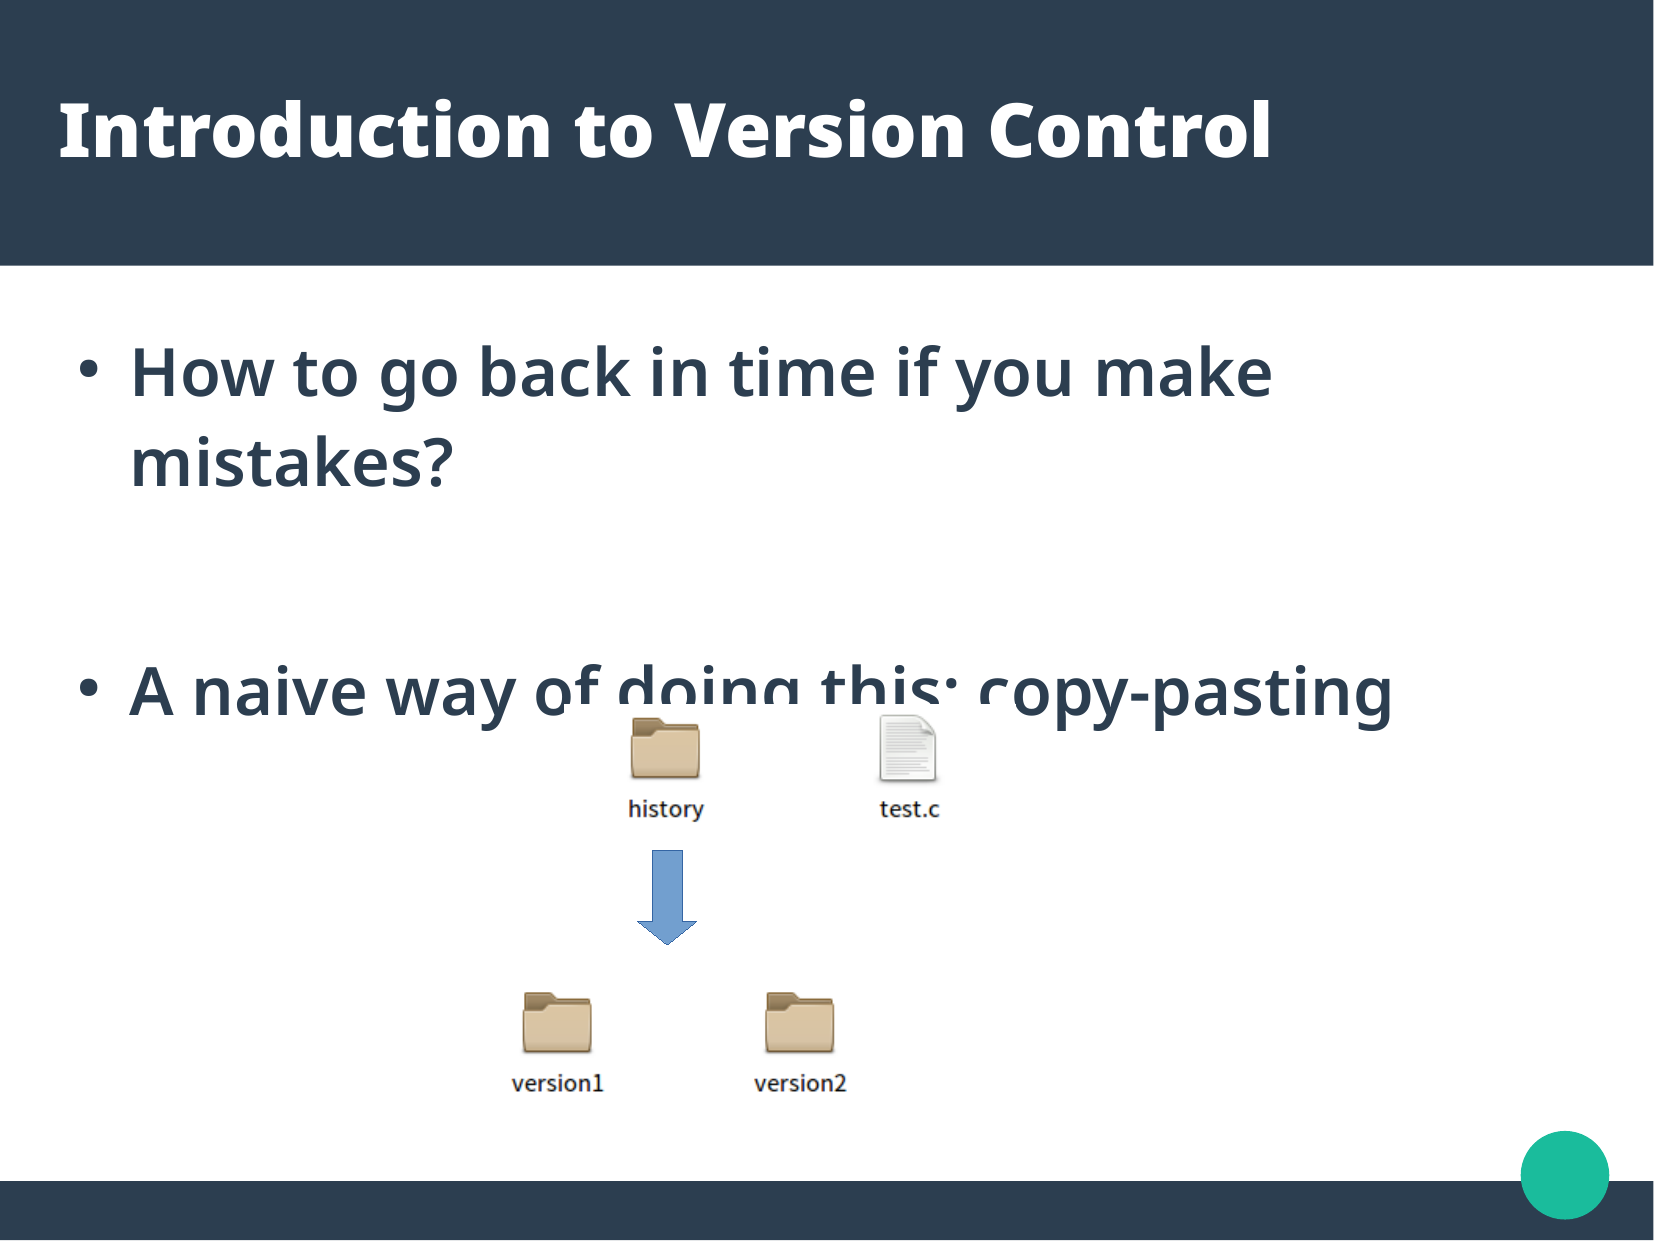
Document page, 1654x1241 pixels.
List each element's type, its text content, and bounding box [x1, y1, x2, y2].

picture [564, 704, 1016, 863]
text_box [637, 850, 697, 945]
picture [473, 980, 886, 1109]
list How to go back in time if you make mistakes? A naive way of doing this: copy-pasting [59, 324, 1595, 1152]
title Introduction to Version Control [59, 49, 1595, 207]
